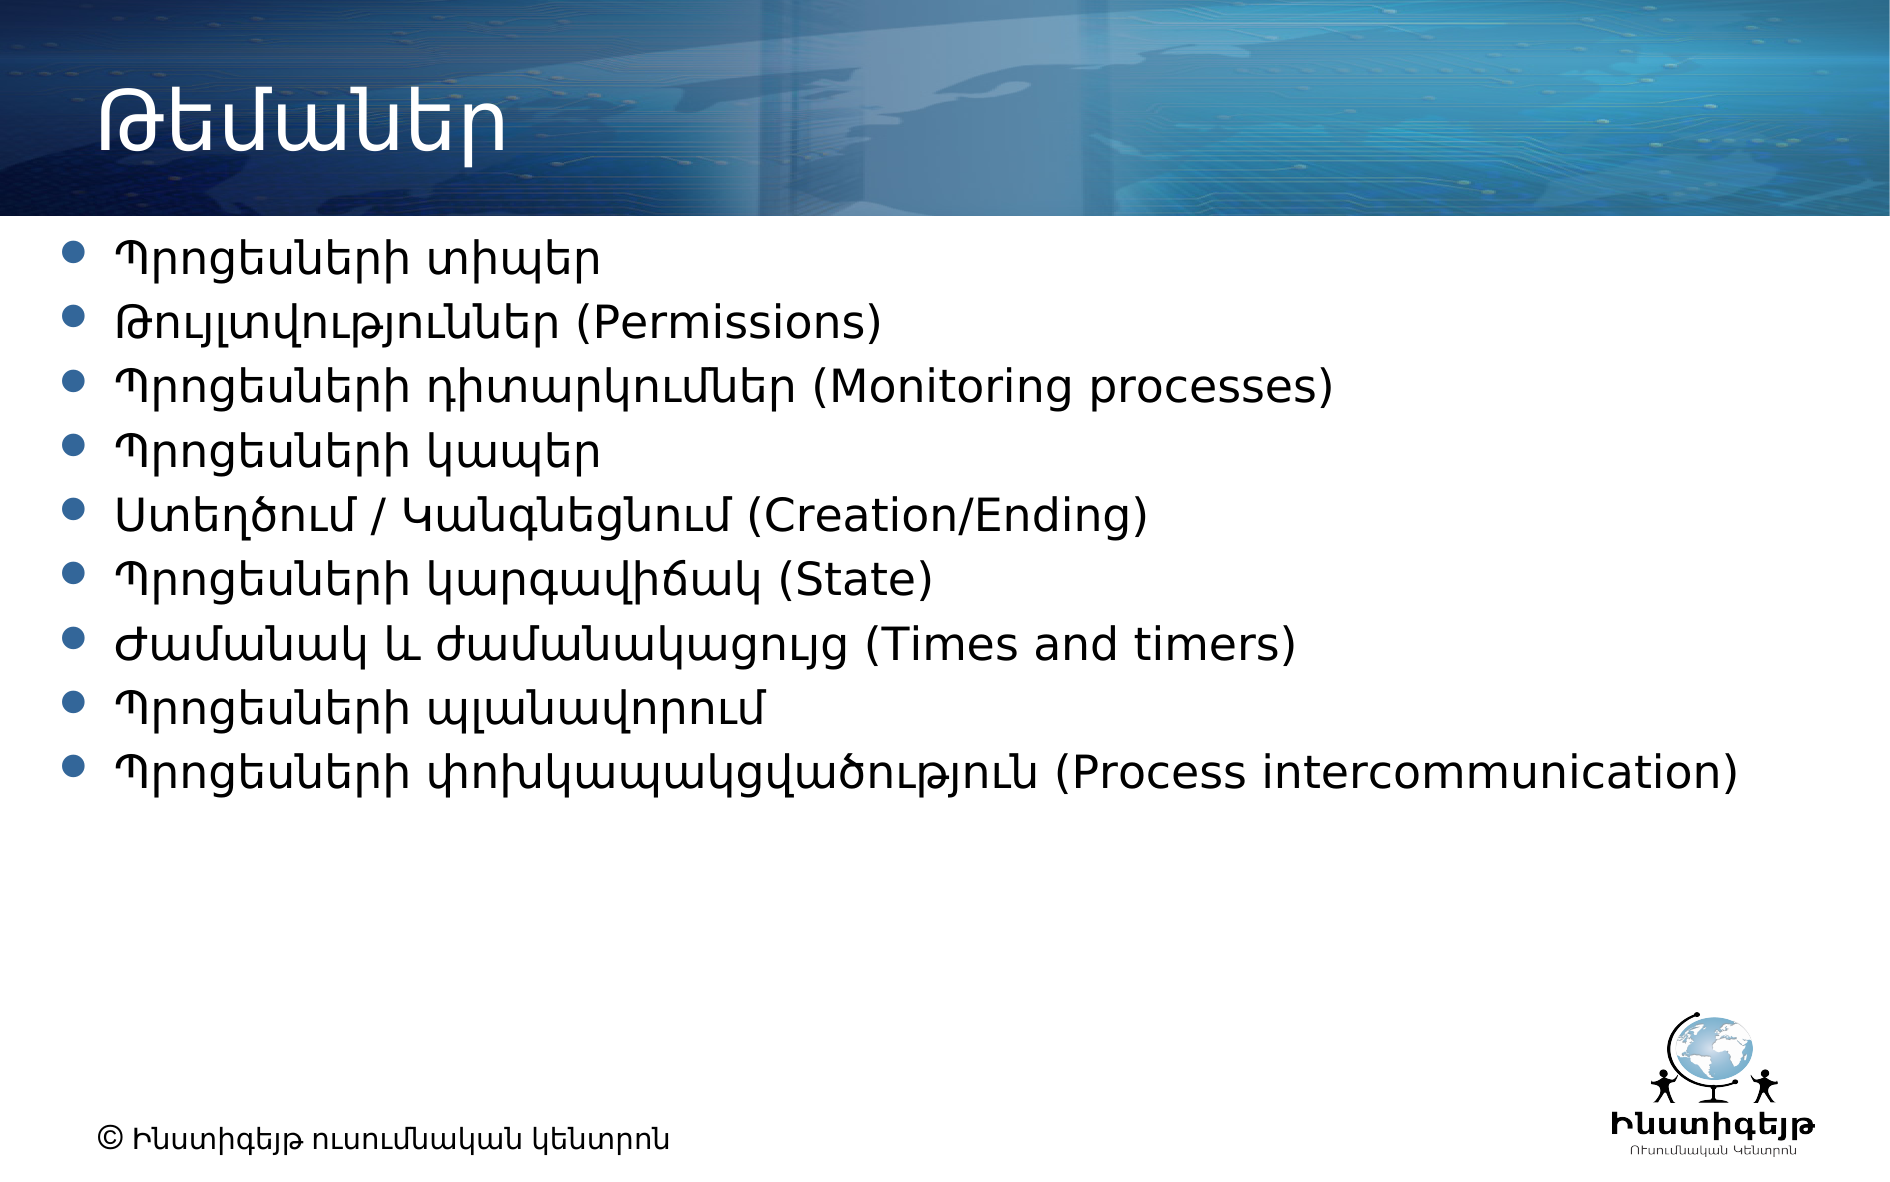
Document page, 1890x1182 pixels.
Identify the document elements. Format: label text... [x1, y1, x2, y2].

title Թեմաներ [94, 47, 1793, 217]
list Պրոցեսների տիպեր Թույլտվություններ (Permissions) Պրոցեսների դիտարկումներ (Monitoring processes) Պրոցեսների կապեր Ստեղծում / Կանգնեցնում (Creation/Ending) Պրոցեսների կարգավիճակ (State) Ժամանակ և ժամանակացույց (Times and timers) Պրոցեսների պլանավորում Պրոցեսների փոխկապակցվածություն (Process intercommunication) [59, 236, 1831, 1016]
picture [1612, 1016, 1815, 1157]
picture [0, 0, 1890, 216]
